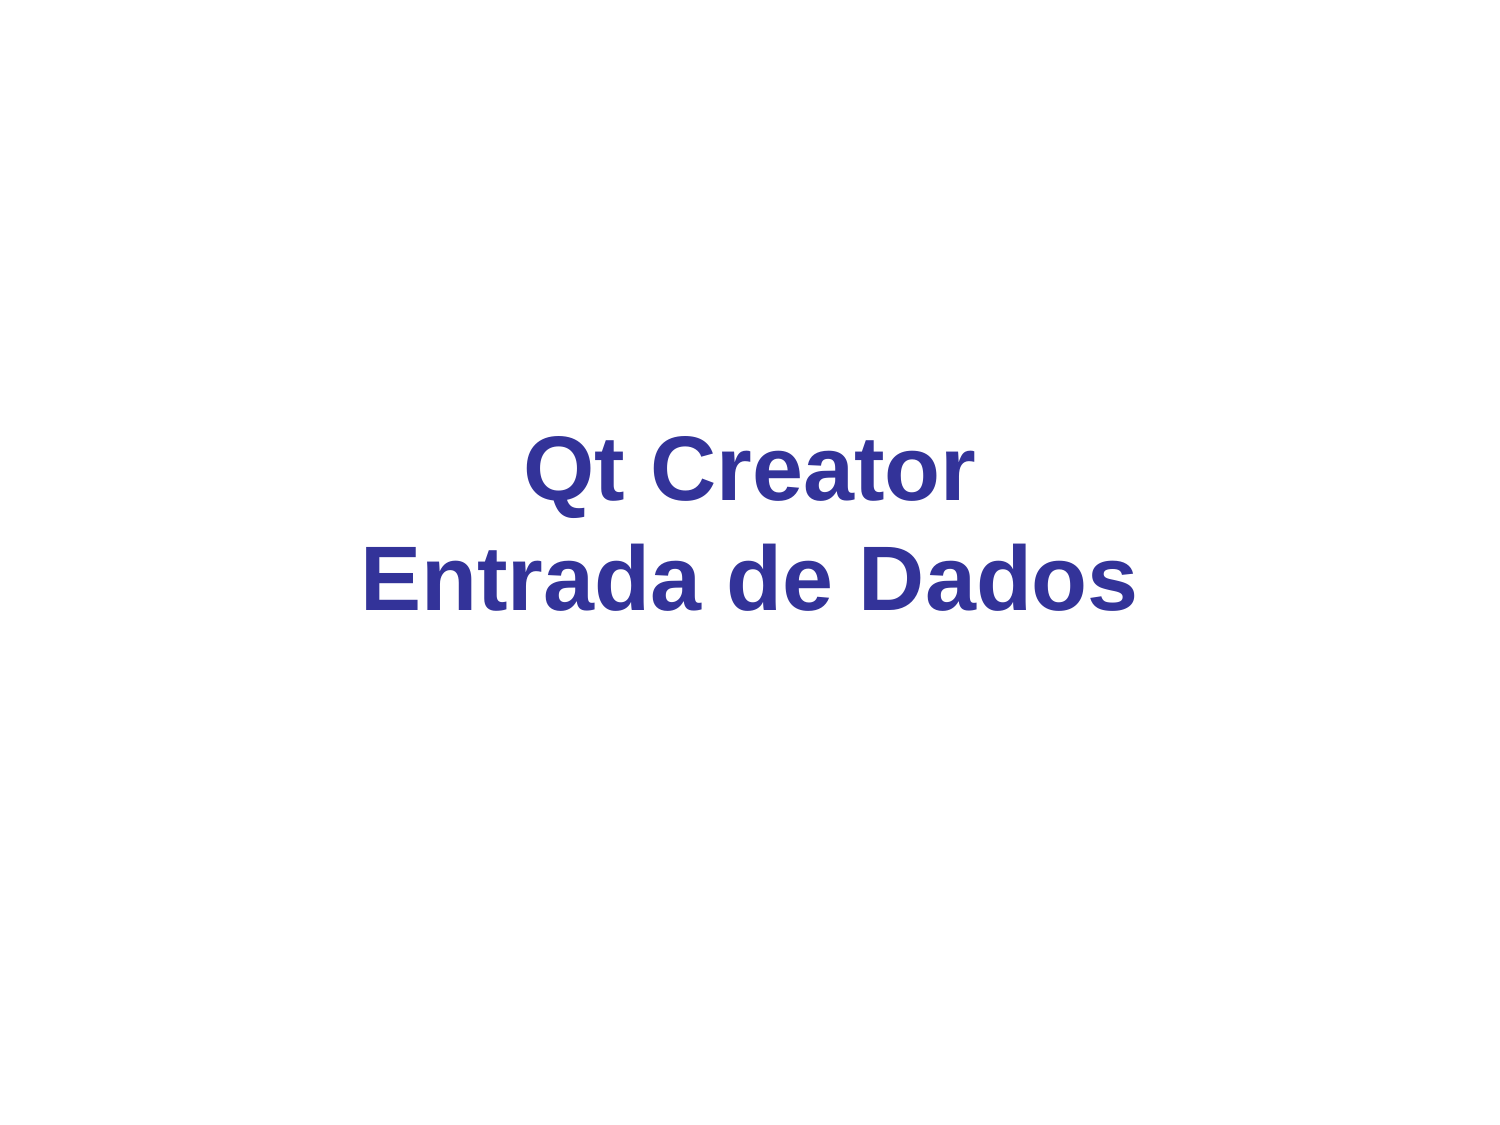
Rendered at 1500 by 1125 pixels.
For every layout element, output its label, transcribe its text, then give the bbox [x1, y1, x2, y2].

title Qt Creator Entrada de Dados [53, 427, 1447, 610]
